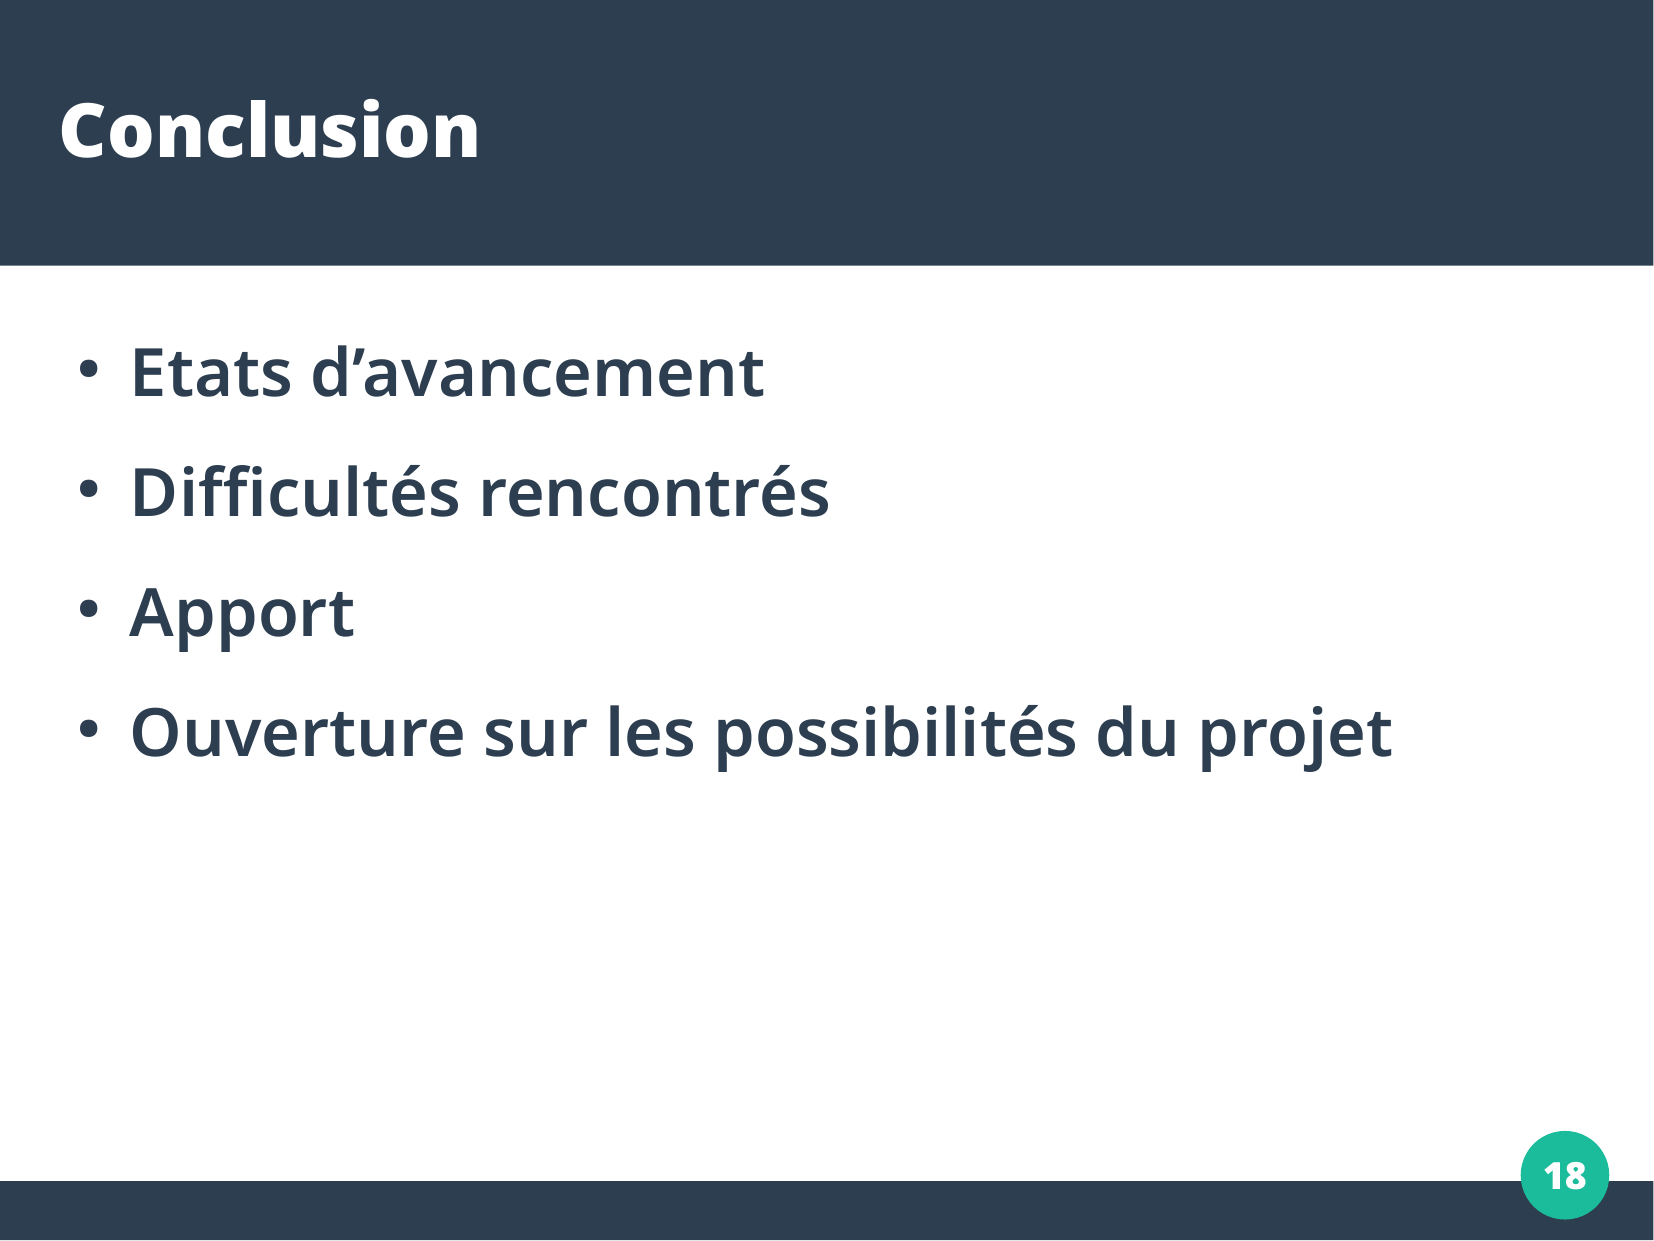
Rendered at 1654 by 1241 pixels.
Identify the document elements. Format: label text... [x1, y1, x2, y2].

list Etats d’avancement Difficultés rencontrés Apport Ouverture sur les possibilités du projet [59, 324, 1595, 1152]
title Conclusion [59, 49, 1595, 207]
